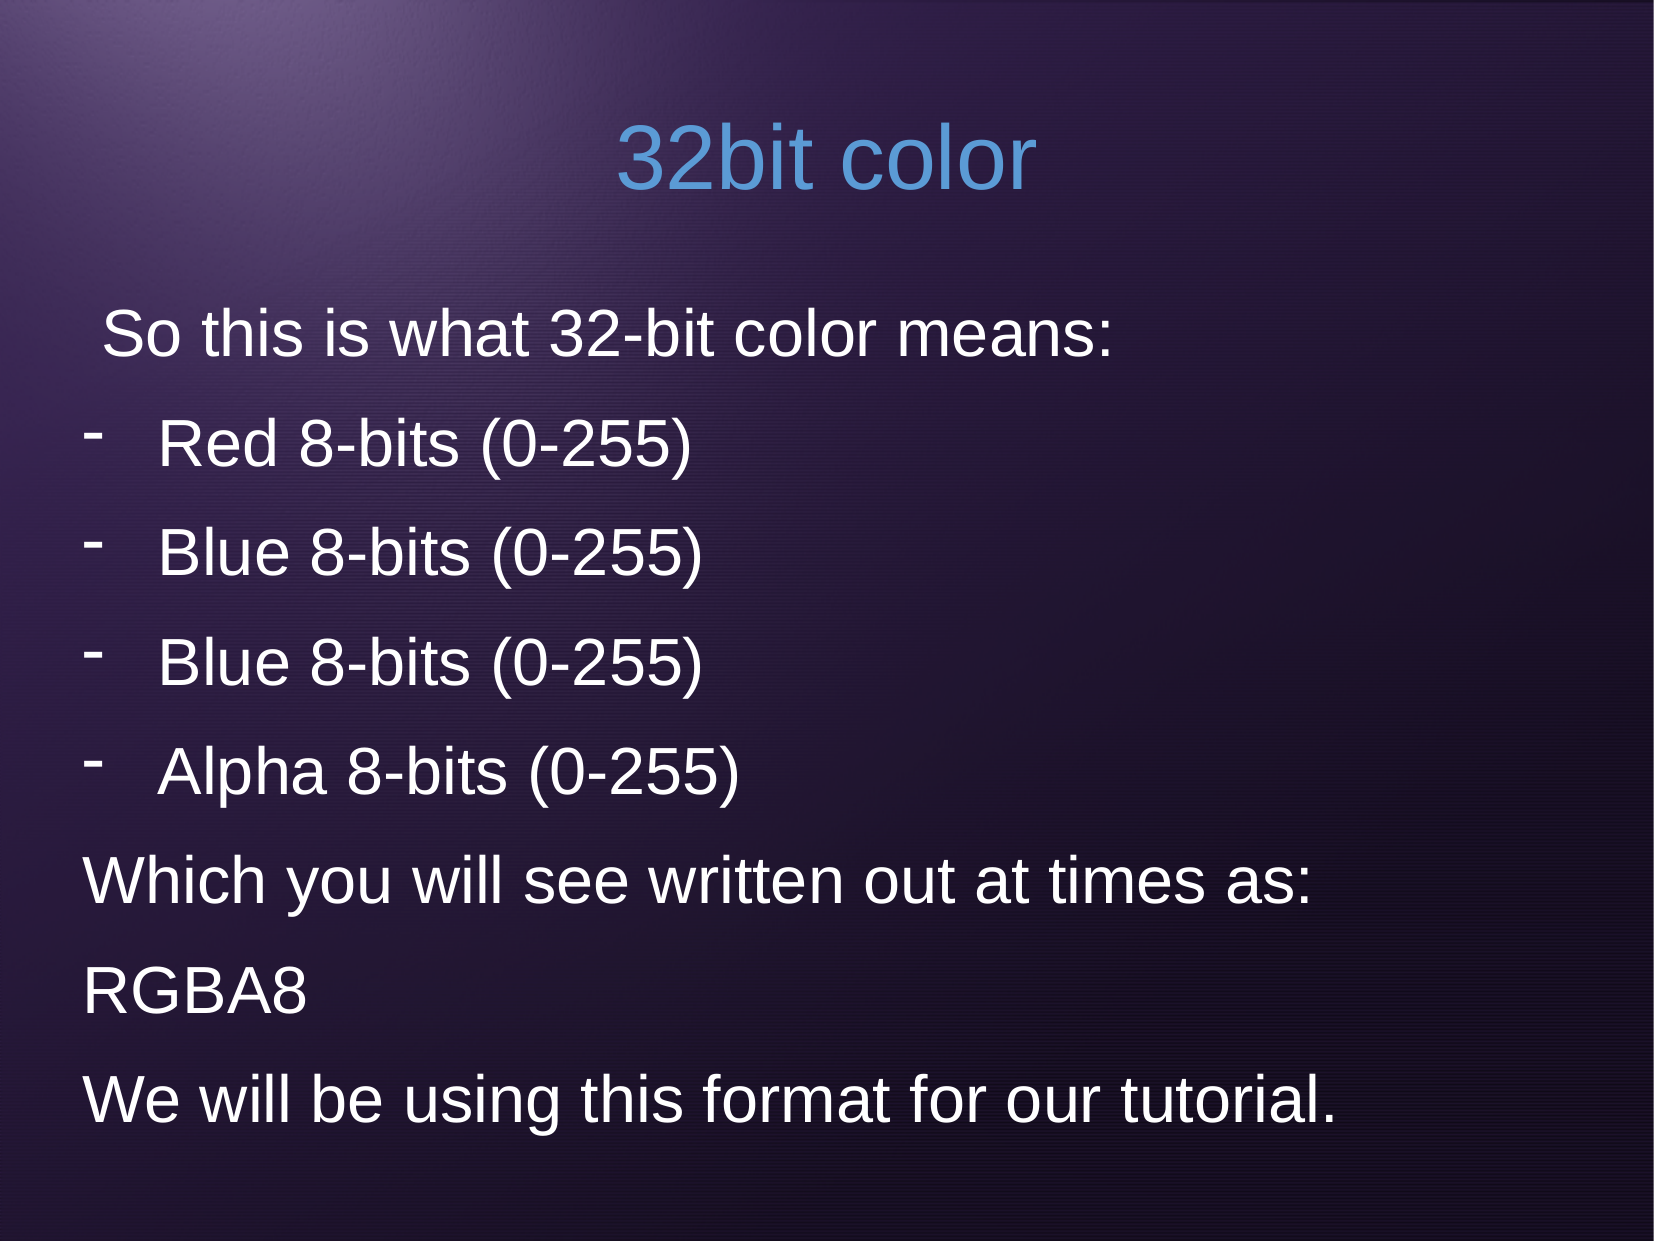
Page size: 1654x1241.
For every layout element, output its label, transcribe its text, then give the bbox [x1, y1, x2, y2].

title 32bit color [82, 49, 1571, 257]
picture [0, 0, 1654, 1241]
list So this is what 32-bit color means: Red 8-bits (0-255) Blue 8-bits (0-255) Blue 8-bits (0-255) Alpha 8-bits (0-255) Which you will see written out at times as: RGBA8 We will be using this format for our tutorial. [82, 290, 1571, 1010]
